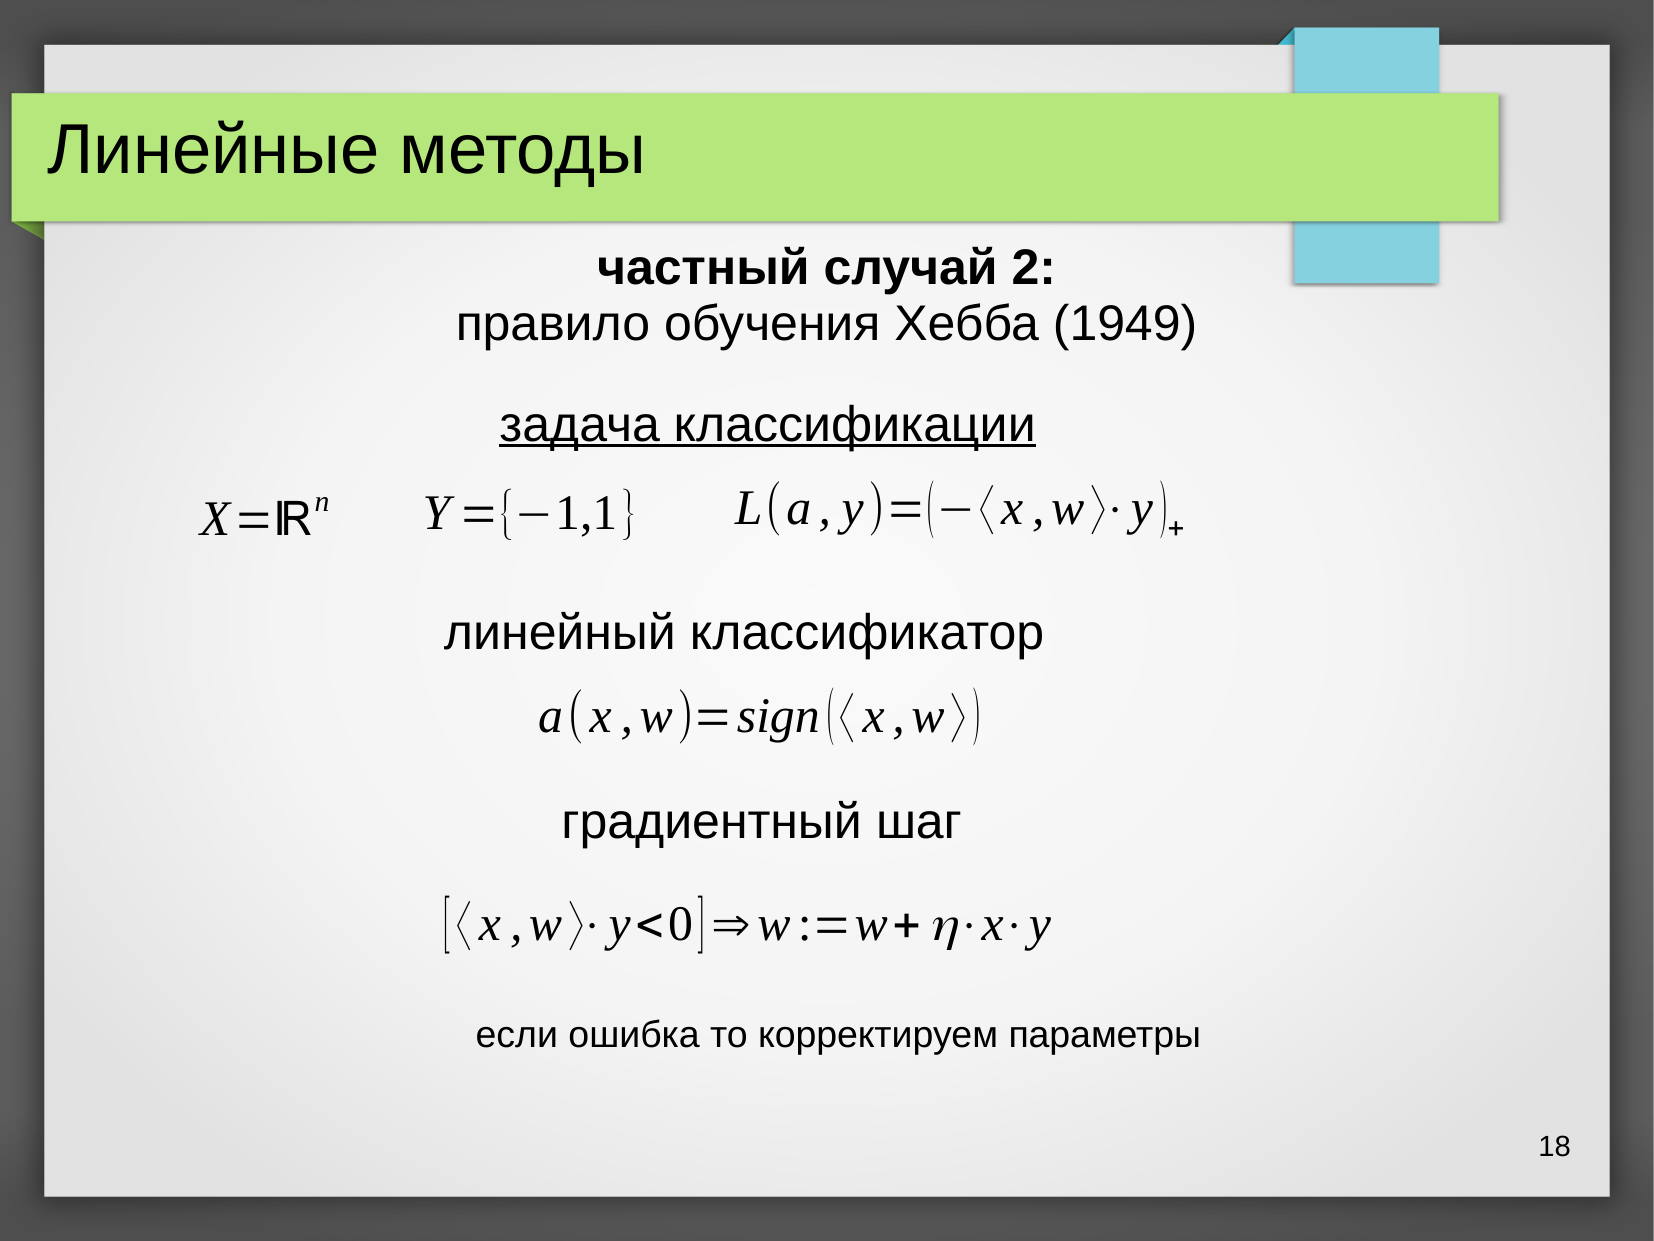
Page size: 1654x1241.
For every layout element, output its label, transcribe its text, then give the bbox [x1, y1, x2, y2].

picture [0, 0, 1654, 1241]
text_box задача классификации [496, 386, 1040, 461]
chart [437, 893, 1060, 957]
text_box градиентный шаг [507, 779, 1016, 863]
text_box частный случай 2: правило обучения Хебба (1949) [47, 224, 1607, 367]
text_box если ошибка то корректируем параметры [118, 968, 1560, 1101]
chart [531, 685, 987, 749]
title Линейные методы [47, 109, 1501, 189]
chart [725, 477, 1193, 544]
text_box линейный классификатор [413, 602, 1075, 662]
chart [417, 485, 646, 544]
chart [188, 484, 337, 547]
